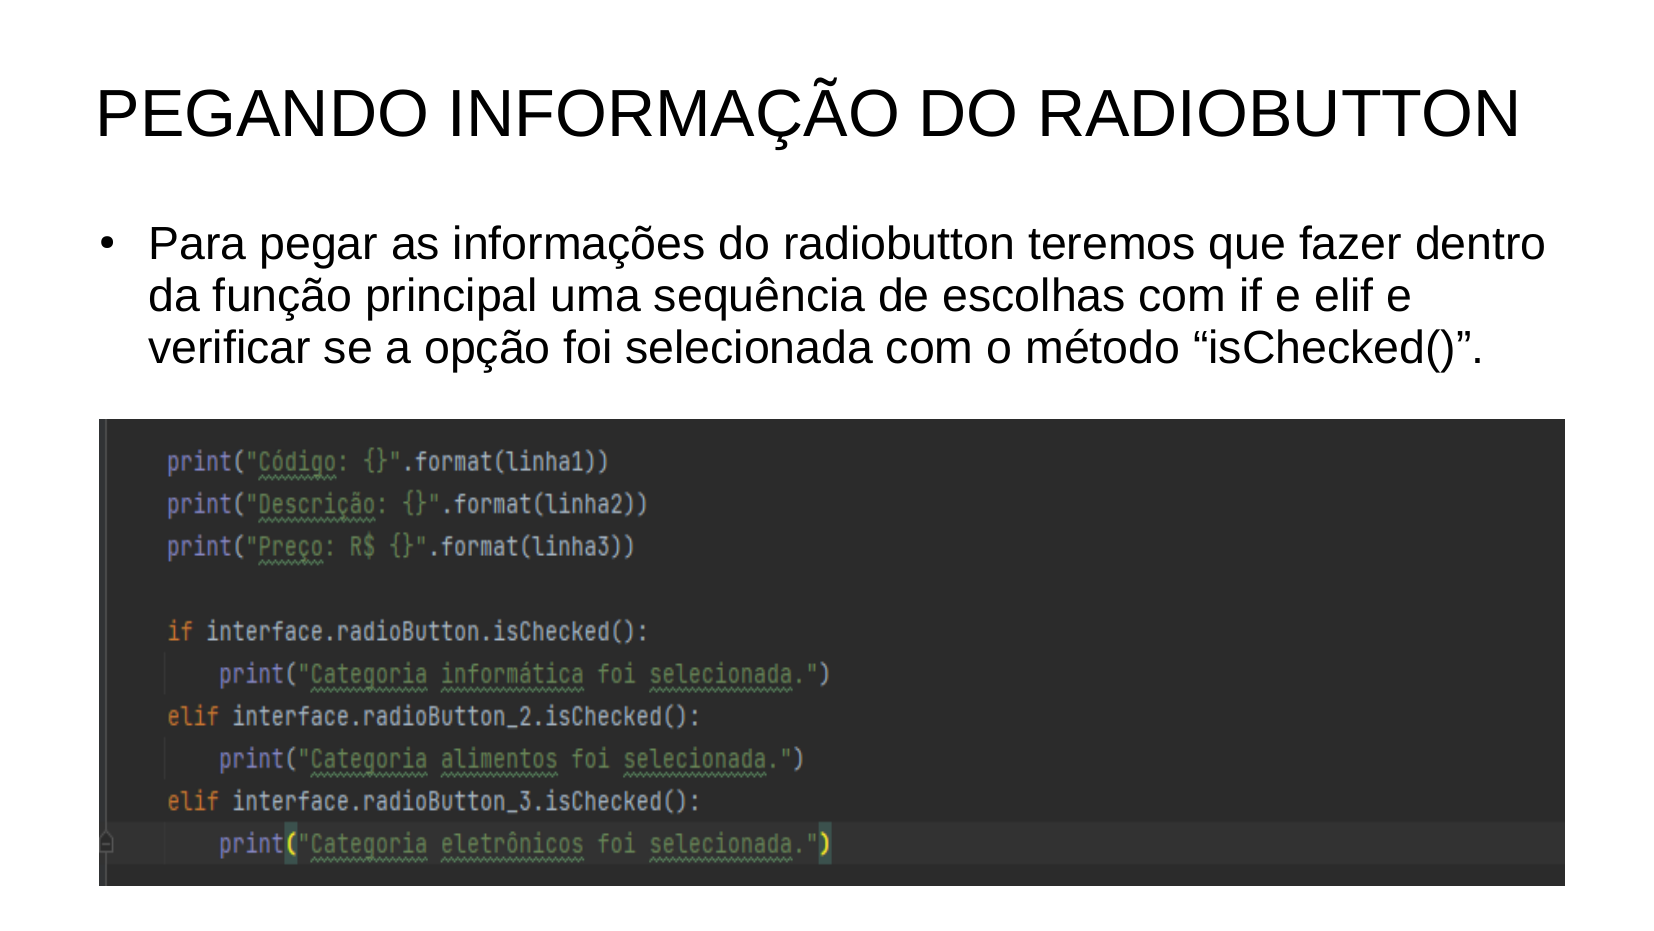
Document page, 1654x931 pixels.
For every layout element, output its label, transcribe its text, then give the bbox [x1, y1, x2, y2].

list Para pegar as informações do radiobutton teremos que fazer dentro da função principal uma sequência de escolhas com if e elif e verificar se a opção foi selecionada com o método “isChecked()”. [82, 217, 1571, 414]
title PEGANDO INFORMAÇÃO DO RADIOBUTTON [23, 29, 1595, 198]
picture [99, 419, 1565, 886]
